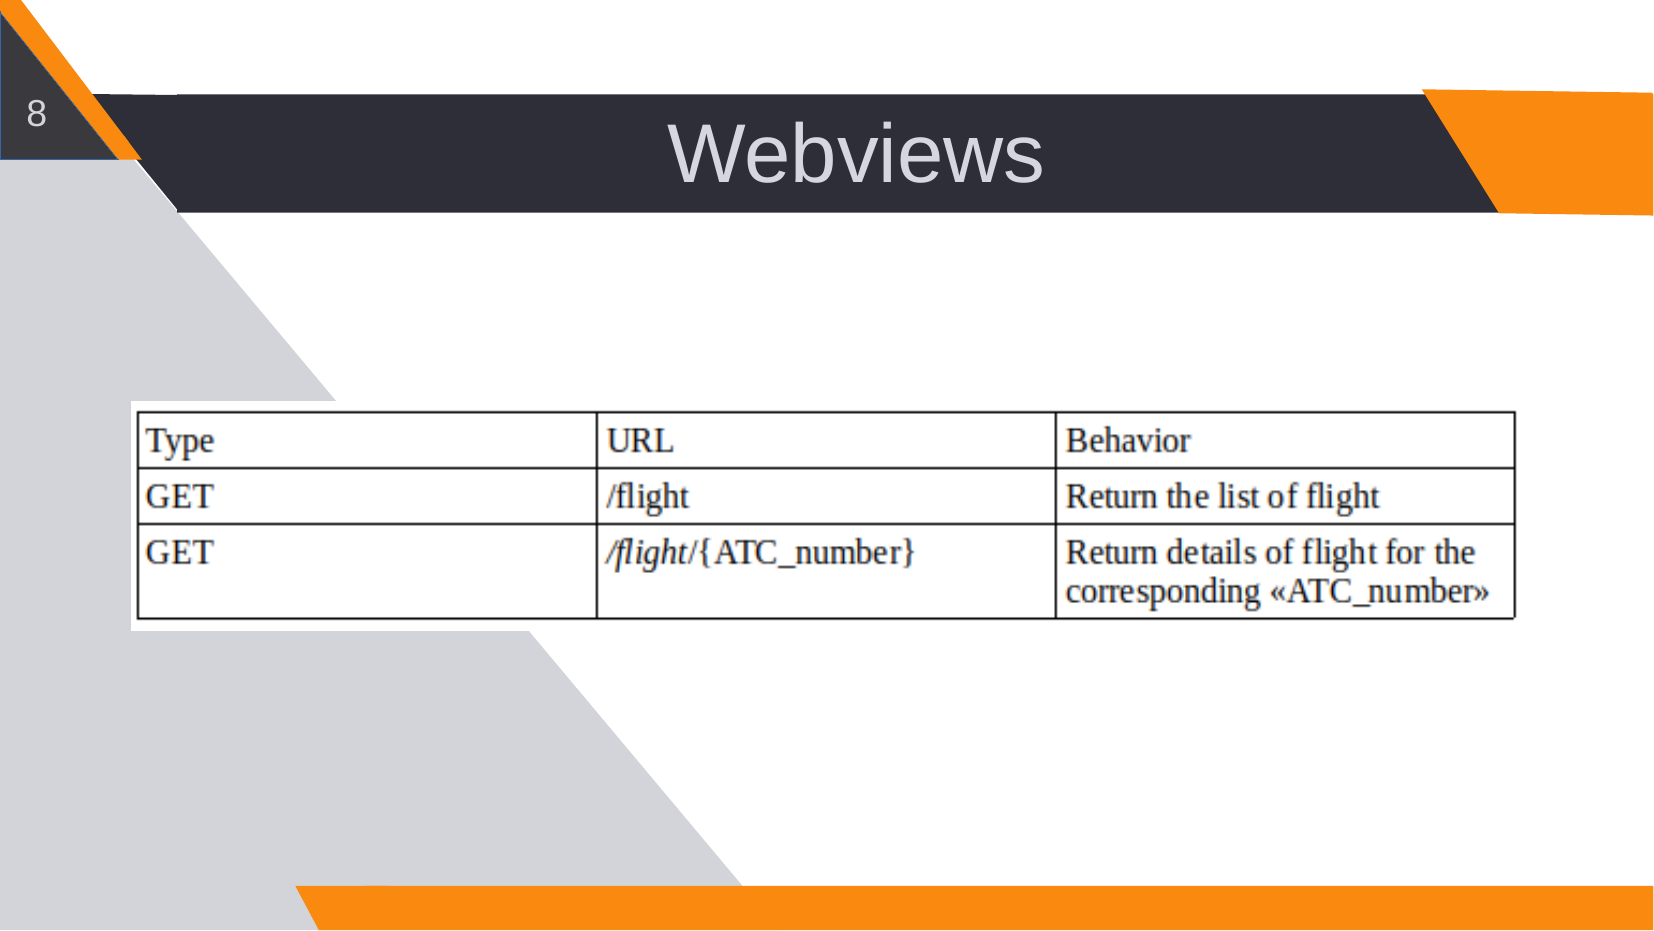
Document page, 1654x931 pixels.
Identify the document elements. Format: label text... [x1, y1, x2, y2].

text_box Webviews [177, 94, 1498, 213]
text_box [1421, 89, 1654, 216]
text_box [0, 0, 1654, 931]
text_box 8 [11, 84, 48, 142]
picture [131, 401, 1525, 631]
